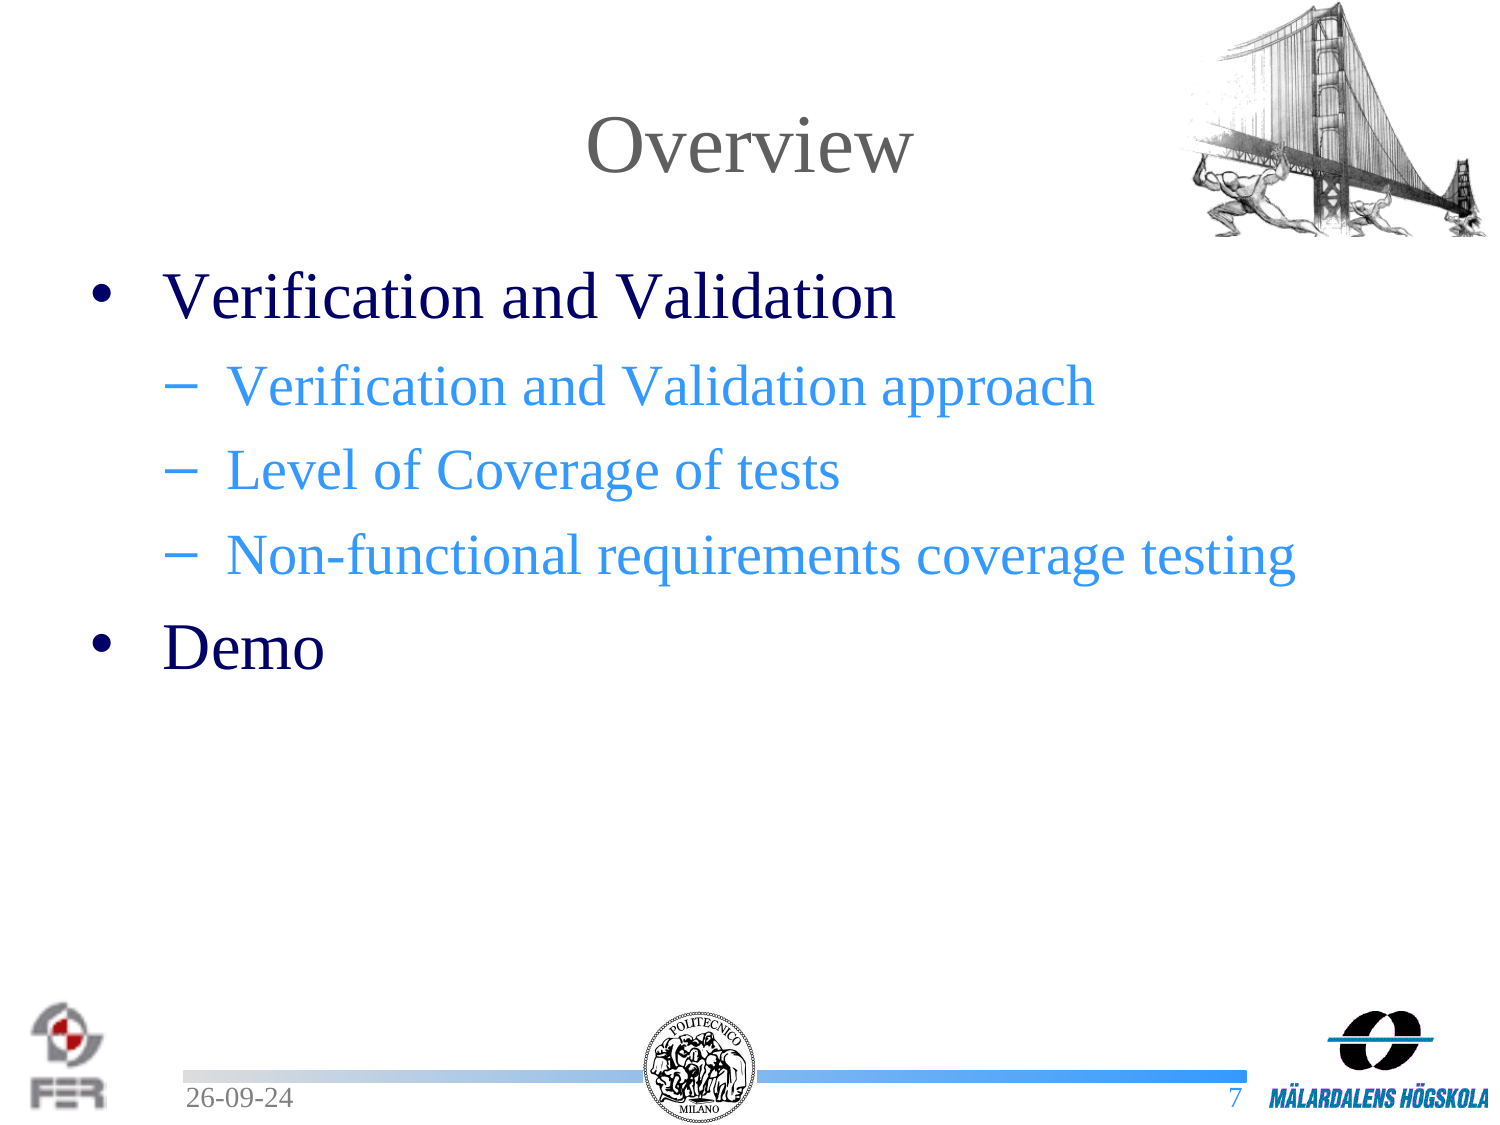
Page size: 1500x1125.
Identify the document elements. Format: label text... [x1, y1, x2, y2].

picture [1175, 0, 1488, 237]
title Overview [75, 45, 1175, 233]
text_box 14-01-09 [171, 1070, 396, 1114]
picture [643, 1011, 757, 1123]
list Verification and Validation Verification and Validation approach Level of Coverage of tests Non-functional requirements coverage testing Demo [75, 244, 1426, 988]
picture [29, 987, 107, 1125]
text_box <numero> [1186, 1070, 1258, 1114]
picture [1435, 1096, 1441, 1104]
picture [1454, 1091, 1459, 1108]
picture [1368, 1093, 1374, 1104]
picture [1269, 1011, 1488, 1108]
